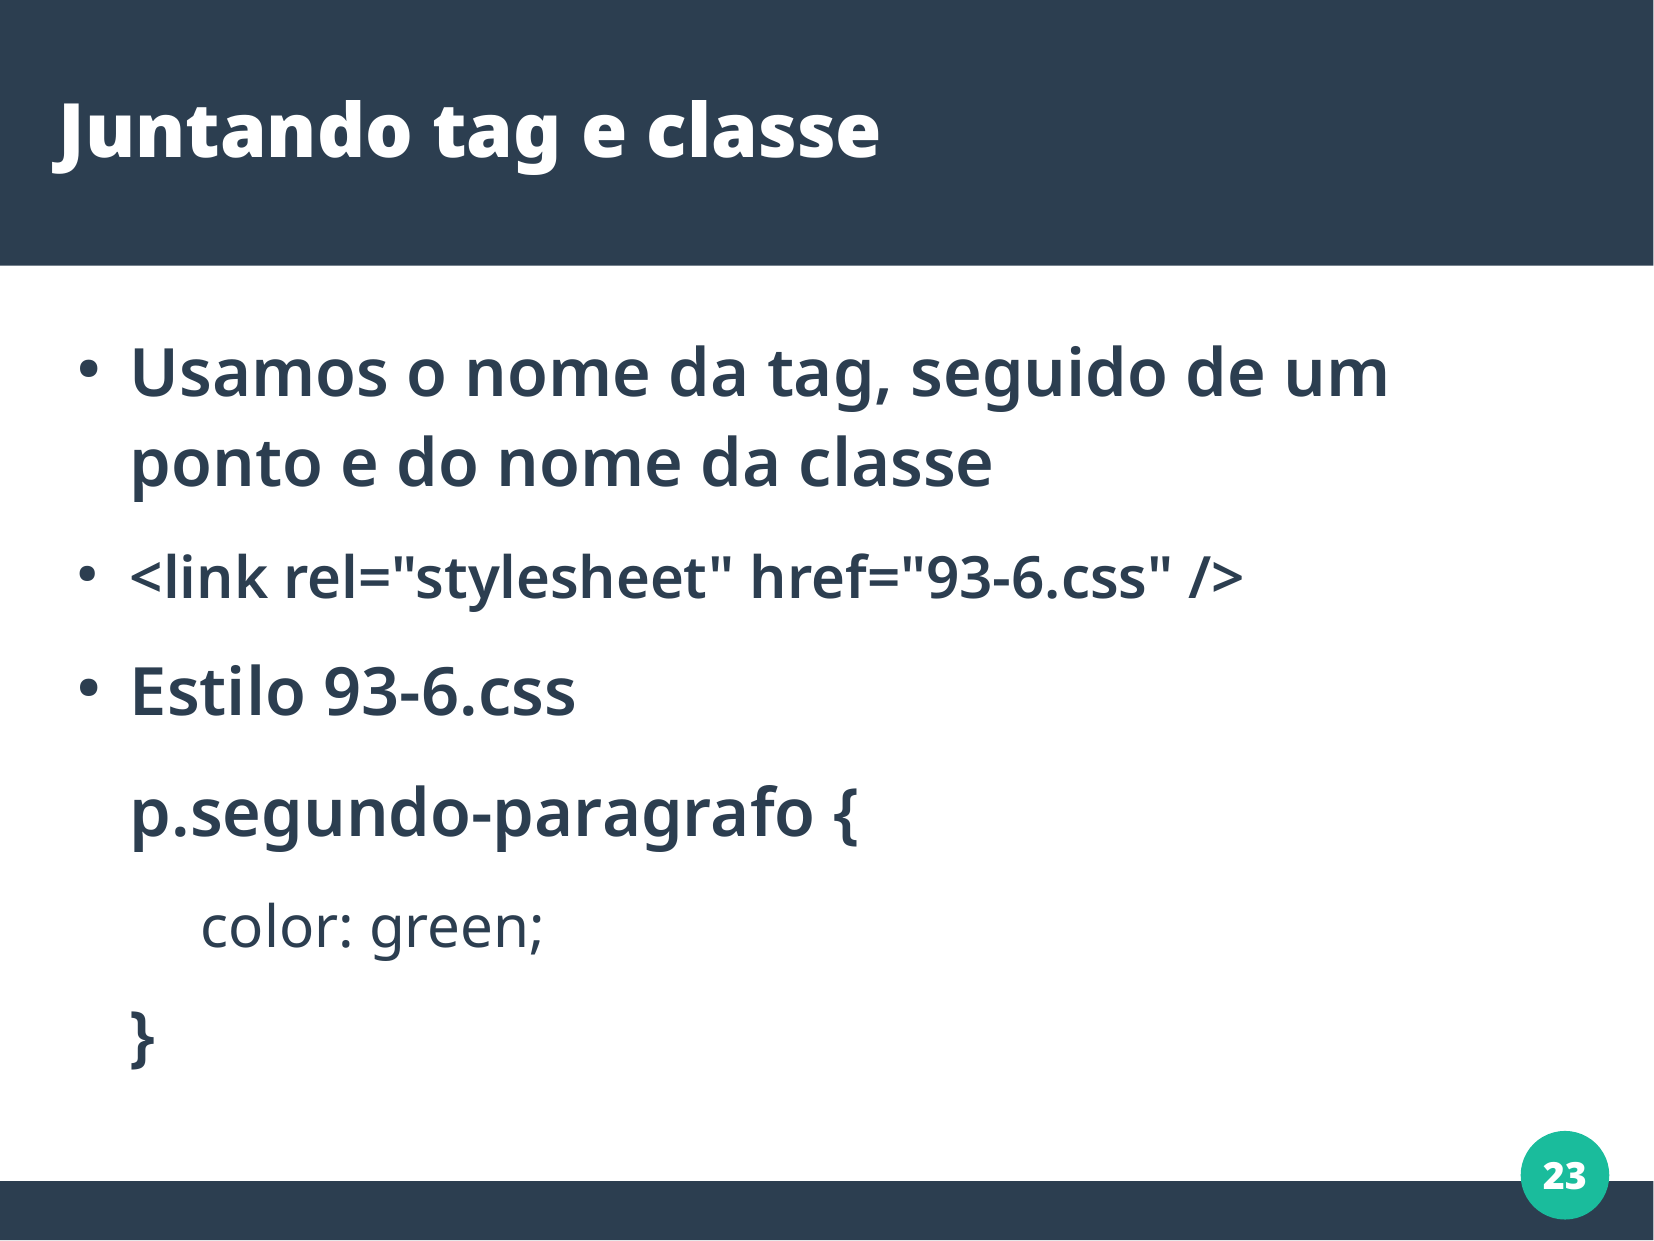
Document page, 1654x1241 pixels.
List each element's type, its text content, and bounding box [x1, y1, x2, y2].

list Usamos o nome da tag, seguido de um ponto e do nome da classe <link rel="stylesheet" href="93-6.css" /> Estilo 93-6.css p.segundo-paragrafo { color: green; } [59, 324, 1595, 1152]
title Juntando tag e classe [59, 49, 1595, 207]
